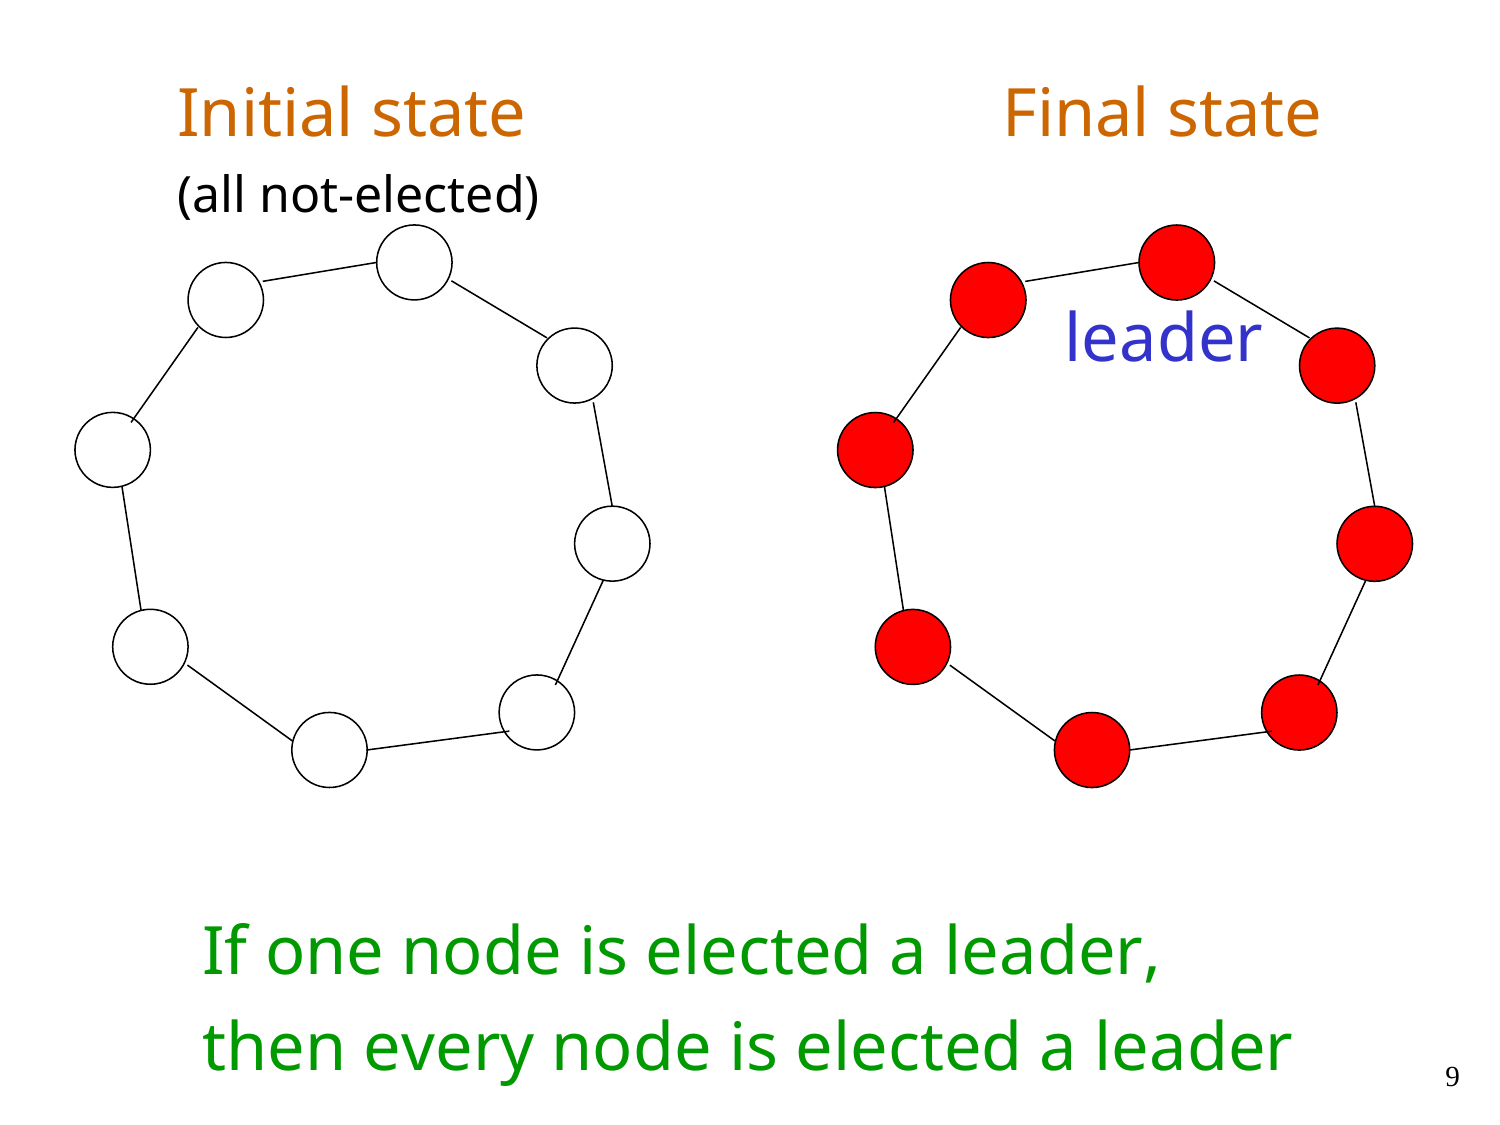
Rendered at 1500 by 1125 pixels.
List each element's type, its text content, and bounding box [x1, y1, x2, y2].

text_box [1139, 224, 1215, 287]
text_box <number> [1162, 1049, 1476, 1101]
text_box [837, 412, 914, 488]
text_box If one node is elected a leader, then every node is elected a leader [187, 899, 1310, 1092]
text_box Final state [987, 62, 1338, 158]
text_box [1337, 506, 1413, 582]
text_box [1261, 675, 1338, 751]
text_box Initial state (all not-elected) [162, 62, 555, 231]
text_box [1299, 328, 1375, 404]
text_box [950, 262, 1027, 338]
text_box leader [1050, 287, 1279, 383]
text_box [1054, 712, 1130, 788]
text_box [875, 609, 951, 685]
